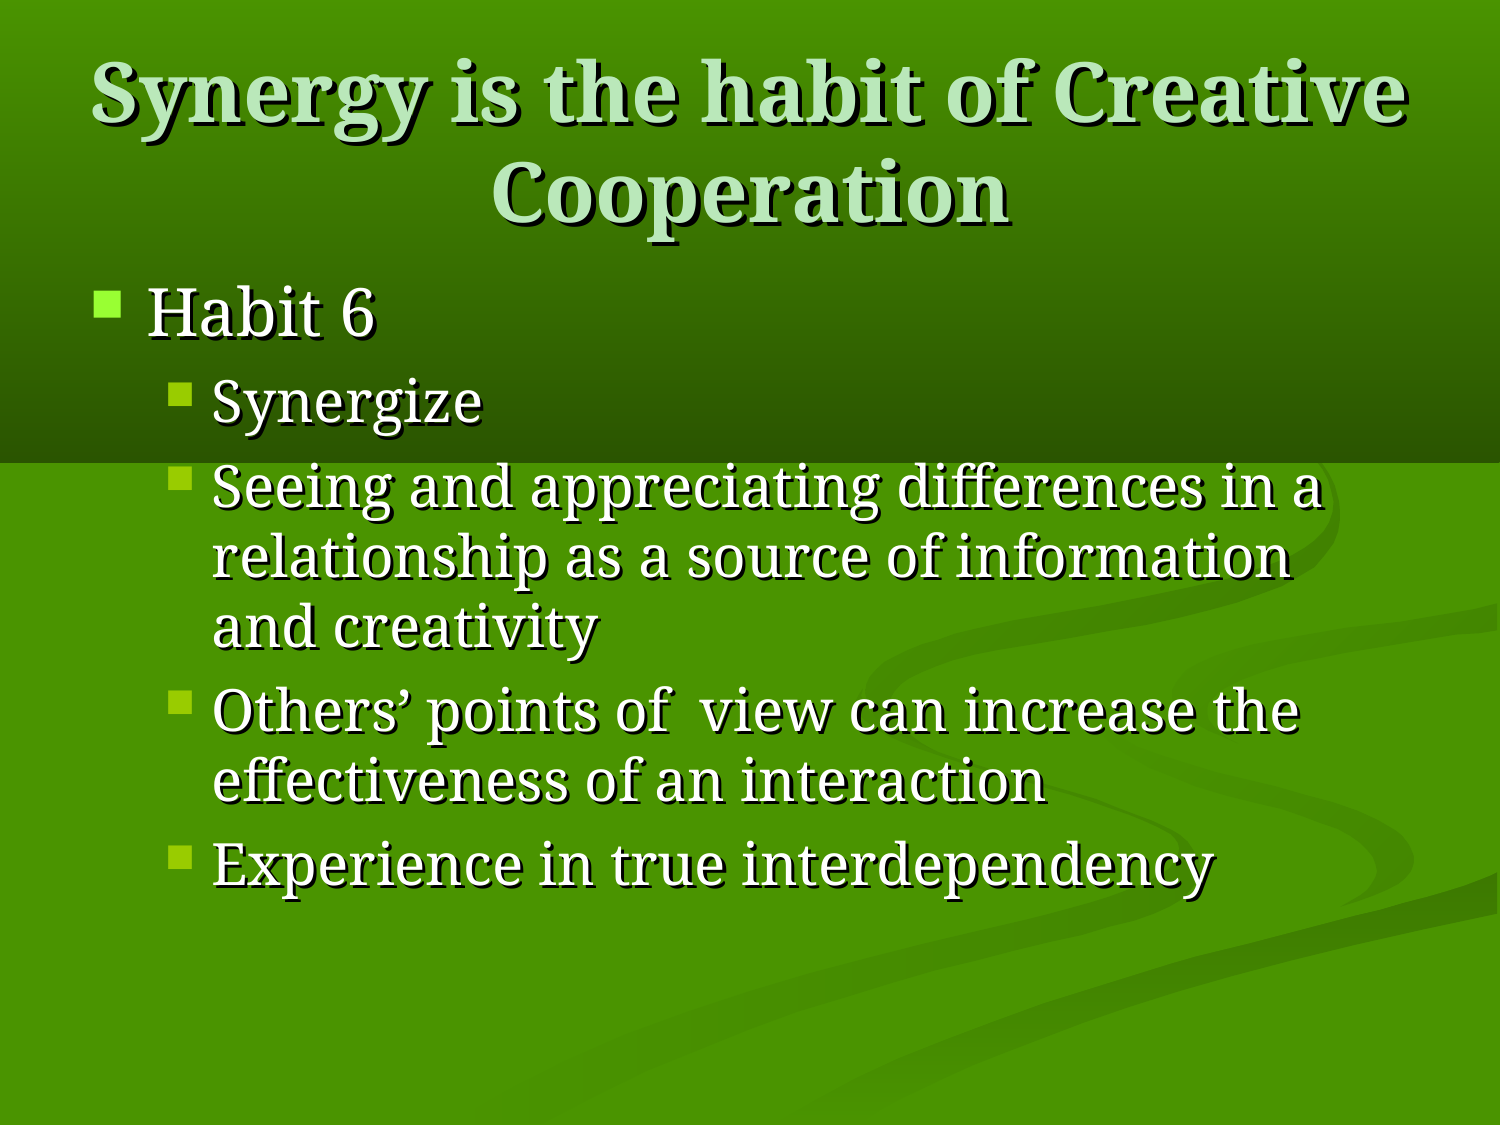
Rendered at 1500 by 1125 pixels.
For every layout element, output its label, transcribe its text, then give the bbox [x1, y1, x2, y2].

title Synergy is the habit of Creative Cooperation [75, 31, 1426, 247]
list Habit 6 Synergize Seeing and appreciating differences in a relationship as a source of information and creativity Others’ points of view can increase the effectiveness of an interaction Experience in true interdependency [75, 262, 1426, 1006]
